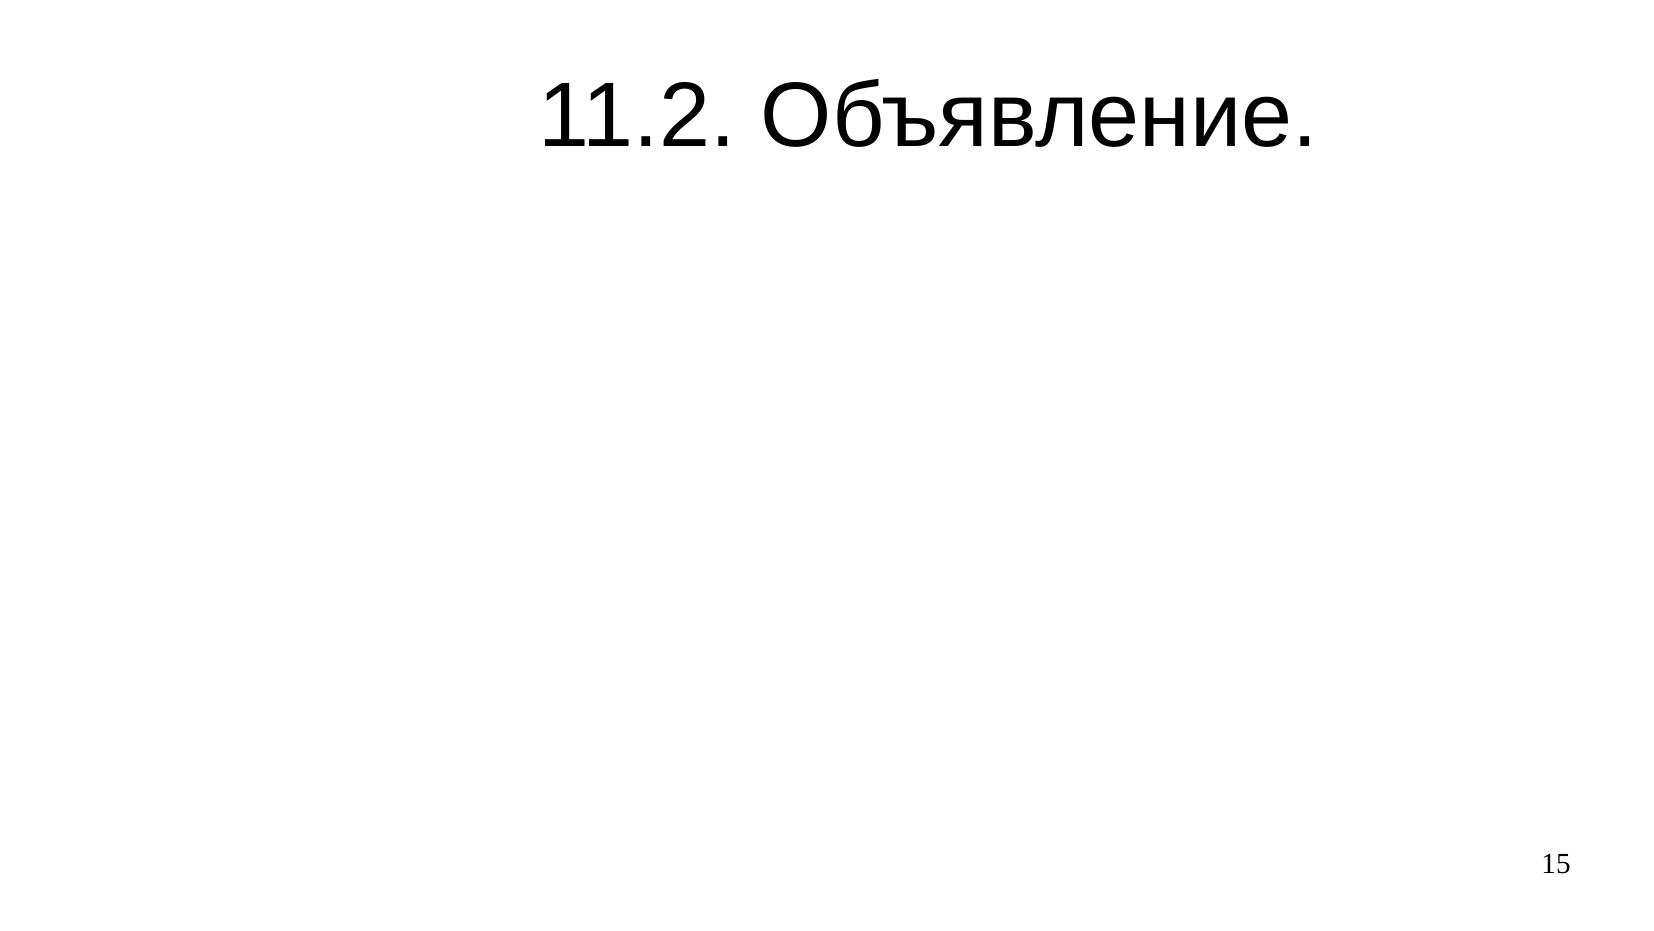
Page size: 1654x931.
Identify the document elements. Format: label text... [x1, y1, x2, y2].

title 11.2. Объявление. [82, 37, 1571, 193]
